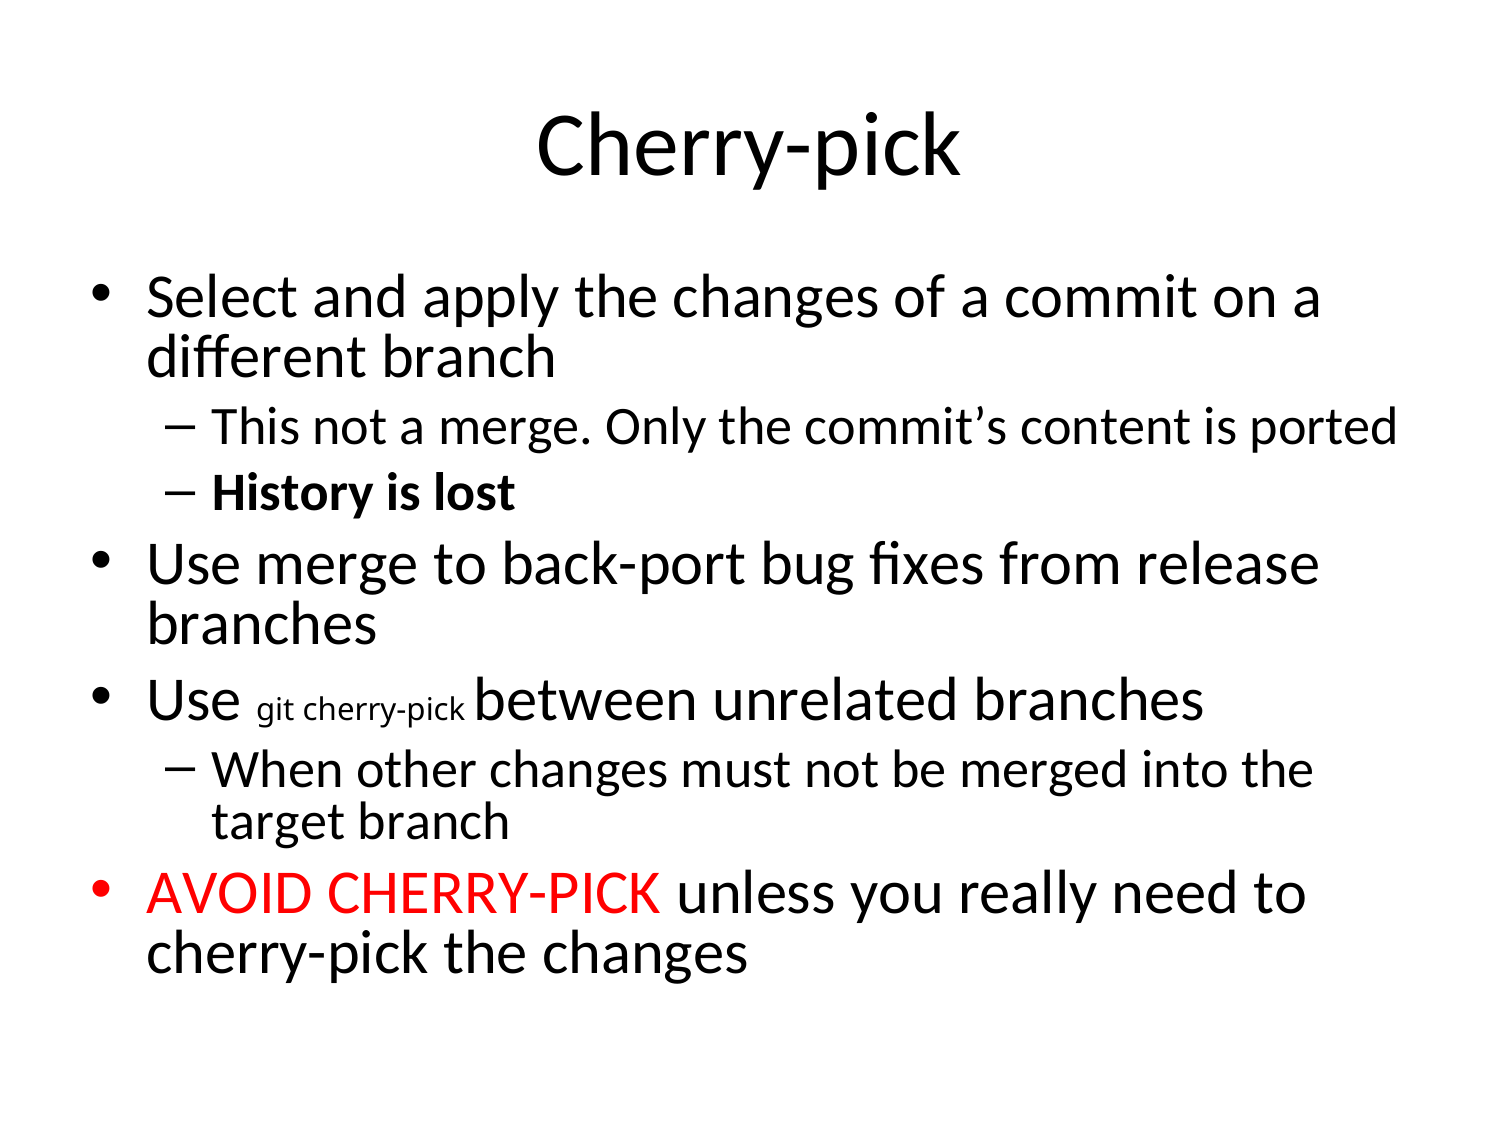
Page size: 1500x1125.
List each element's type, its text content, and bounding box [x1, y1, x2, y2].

title Cherry-pick [75, 45, 1426, 233]
list Select and apply the changes of a commit on a different branch This not a merge. Only the commit’s content is ported History is lost Use merge to back-port bug fixes from release branches Use git cherry-pick between unrelated branches When other changes must not be merged into the target branch AVOID CHERRY-PICK unless you really need to cherry-pick the changes [75, 262, 1426, 1006]
